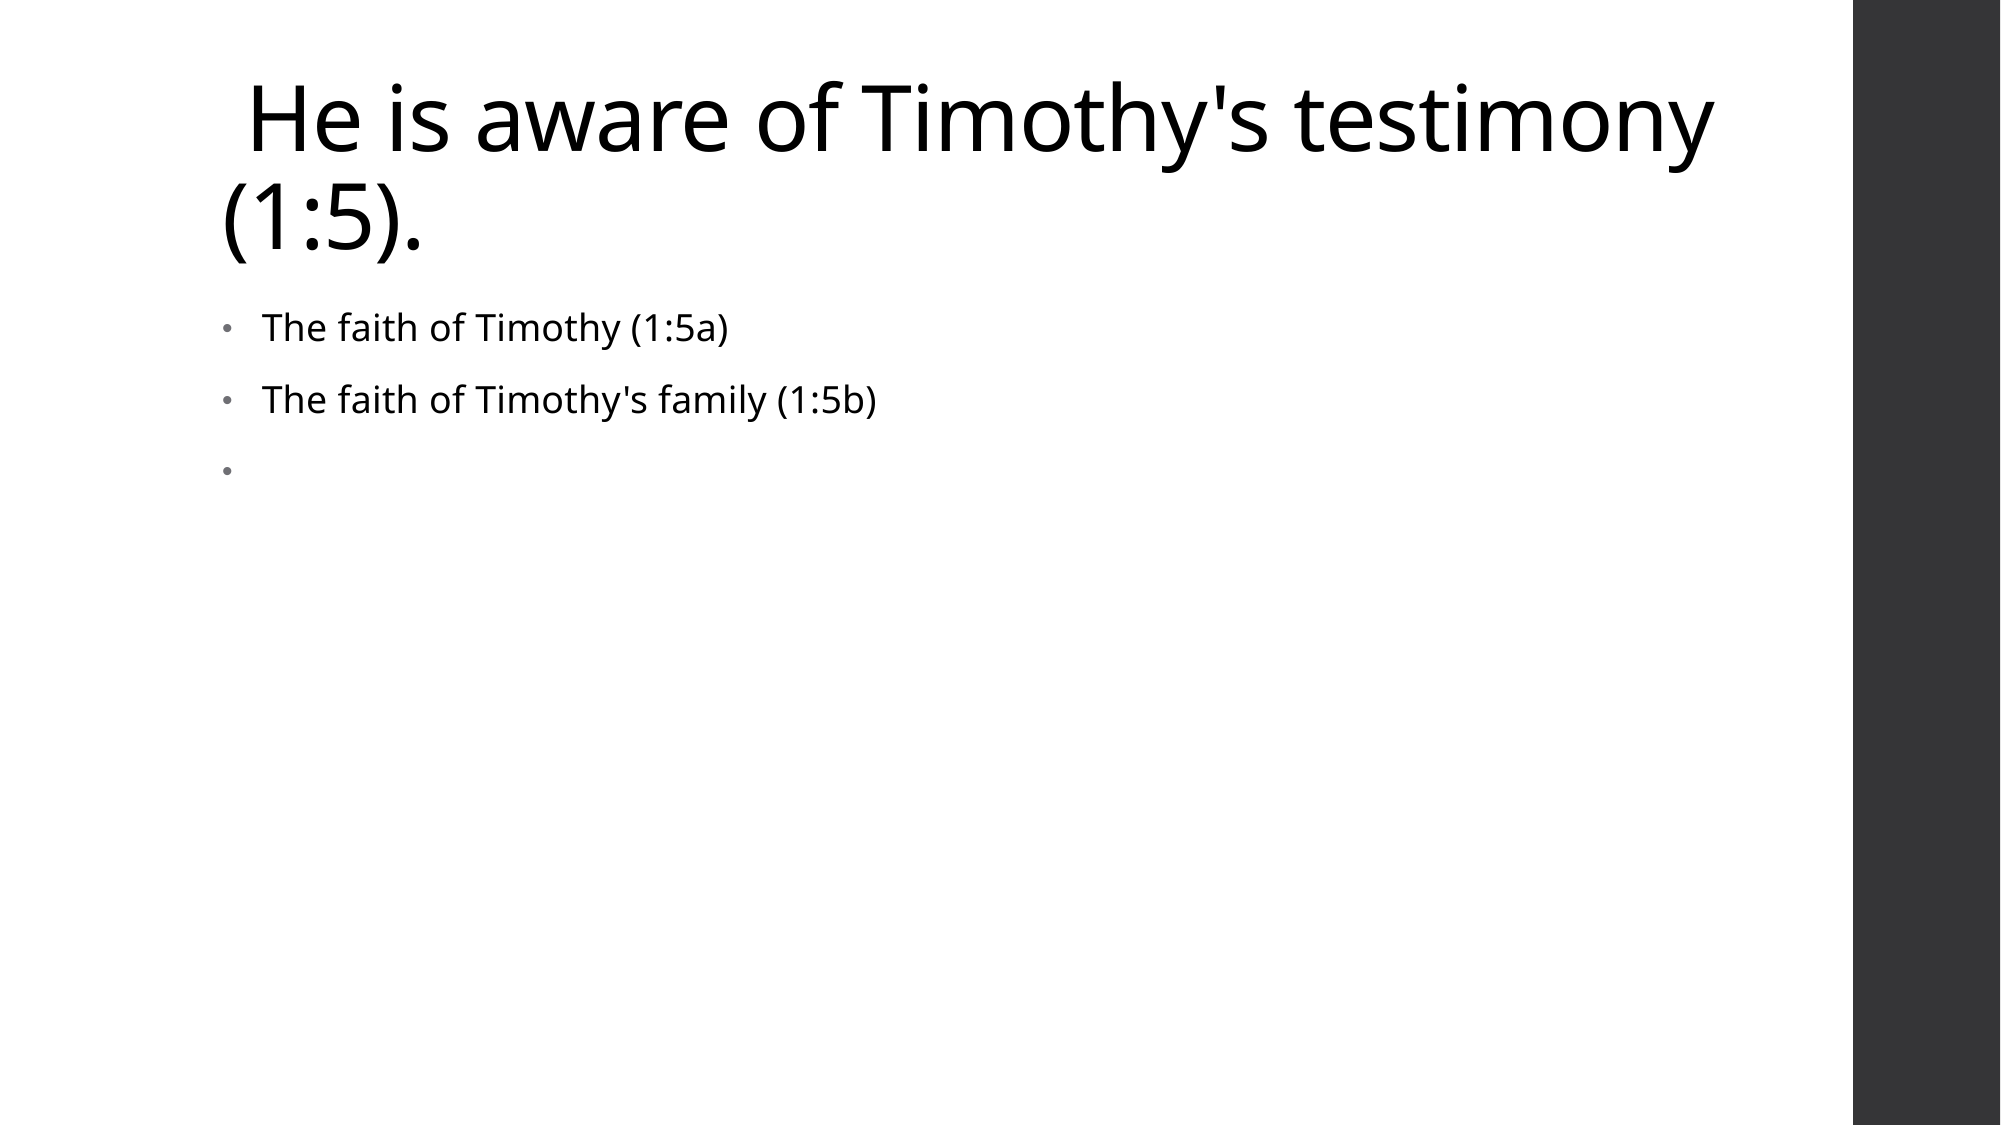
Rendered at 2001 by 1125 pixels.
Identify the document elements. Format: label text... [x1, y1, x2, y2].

list The faith of Timothy (1:5a) The faith of Timothy's family (1:5b) [206, 299, 1617, 1014]
title He is aware of Timothy's testimony (1:5). [206, 60, 1797, 278]
